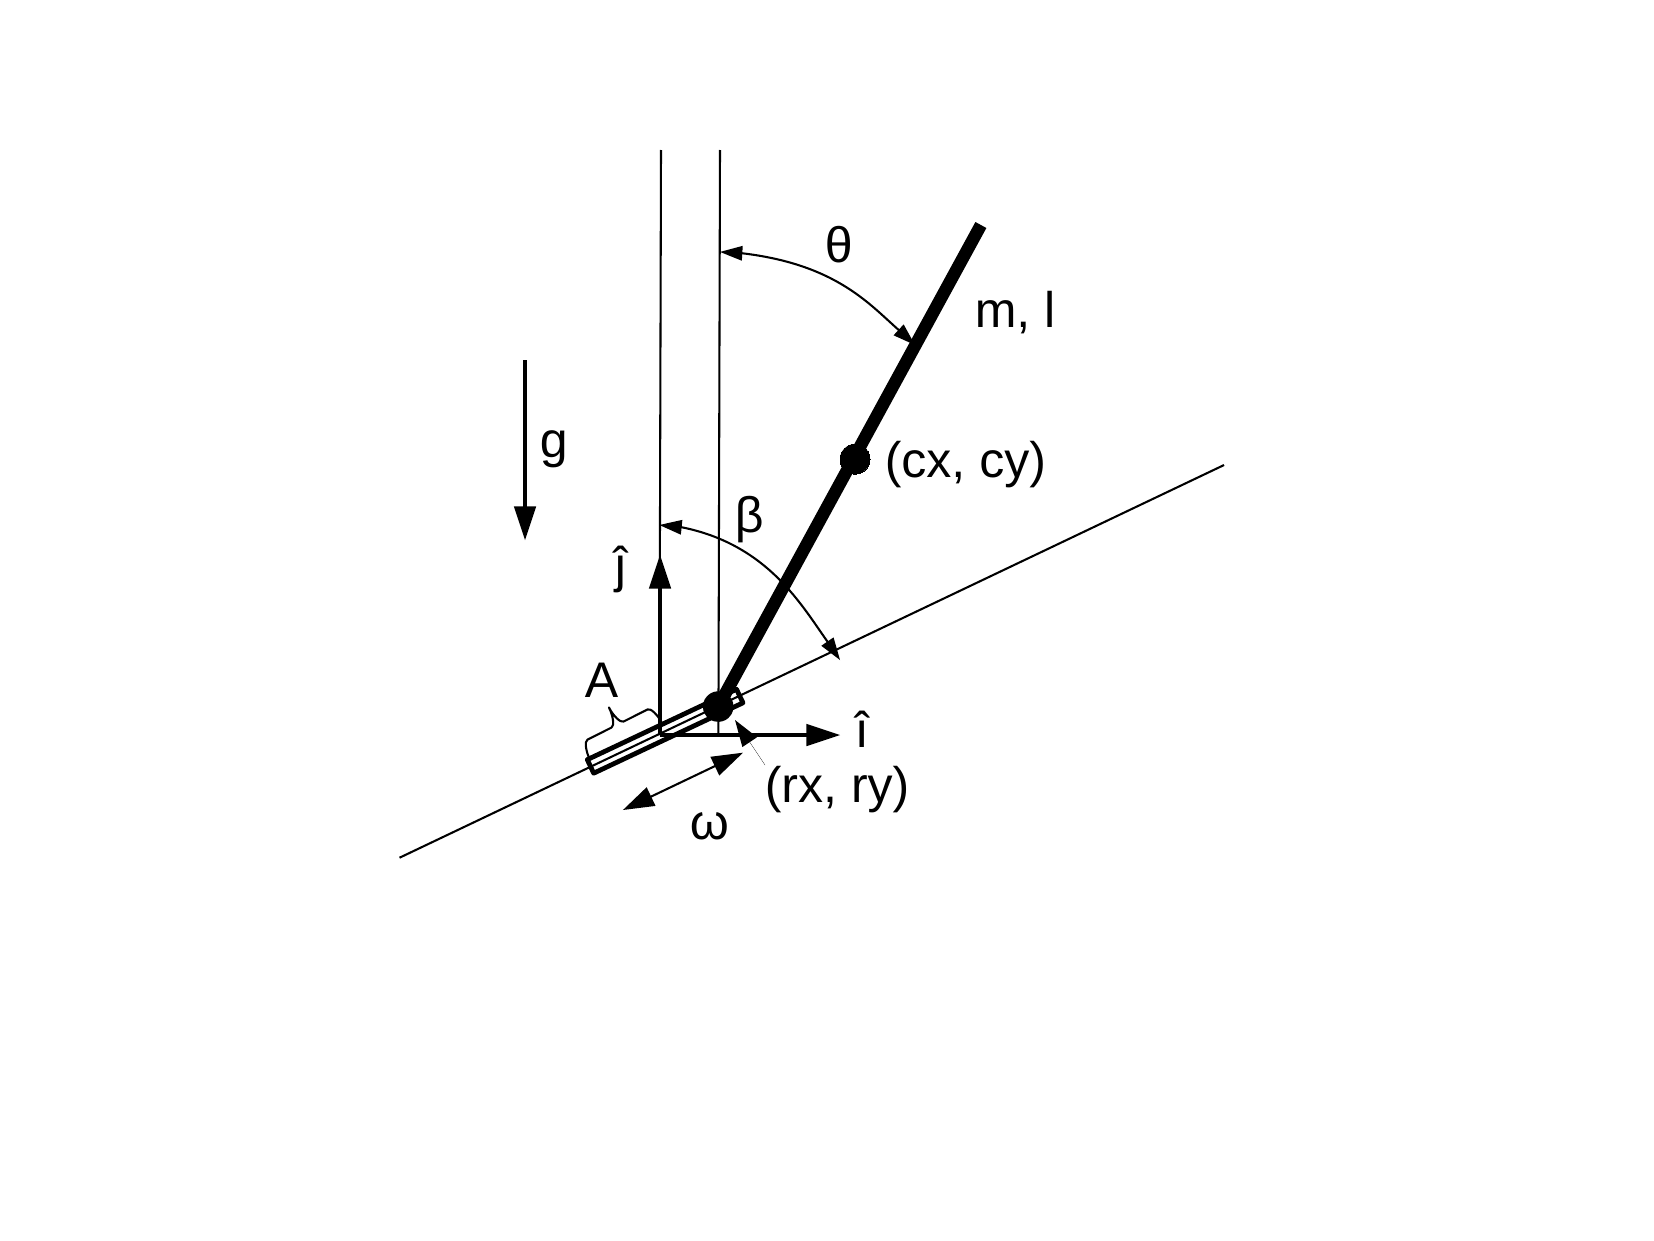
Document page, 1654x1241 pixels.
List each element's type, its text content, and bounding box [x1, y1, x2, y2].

text_box (rx, ry) [750, 750, 961, 821]
text_box (cx, cy) [870, 424, 1081, 496]
text_box A [570, 645, 781, 716]
text_box ω [675, 787, 886, 858]
text_box g [525, 405, 736, 476]
text_box ĵ [600, 529, 811, 601]
text_box β [720, 480, 931, 551]
text_box m, l [960, 274, 1171, 346]
text_box î [840, 694, 1051, 766]
text_box [840, 444, 870, 475]
text_box θ [810, 271, 831, 281]
text_box θ [810, 210, 1021, 281]
